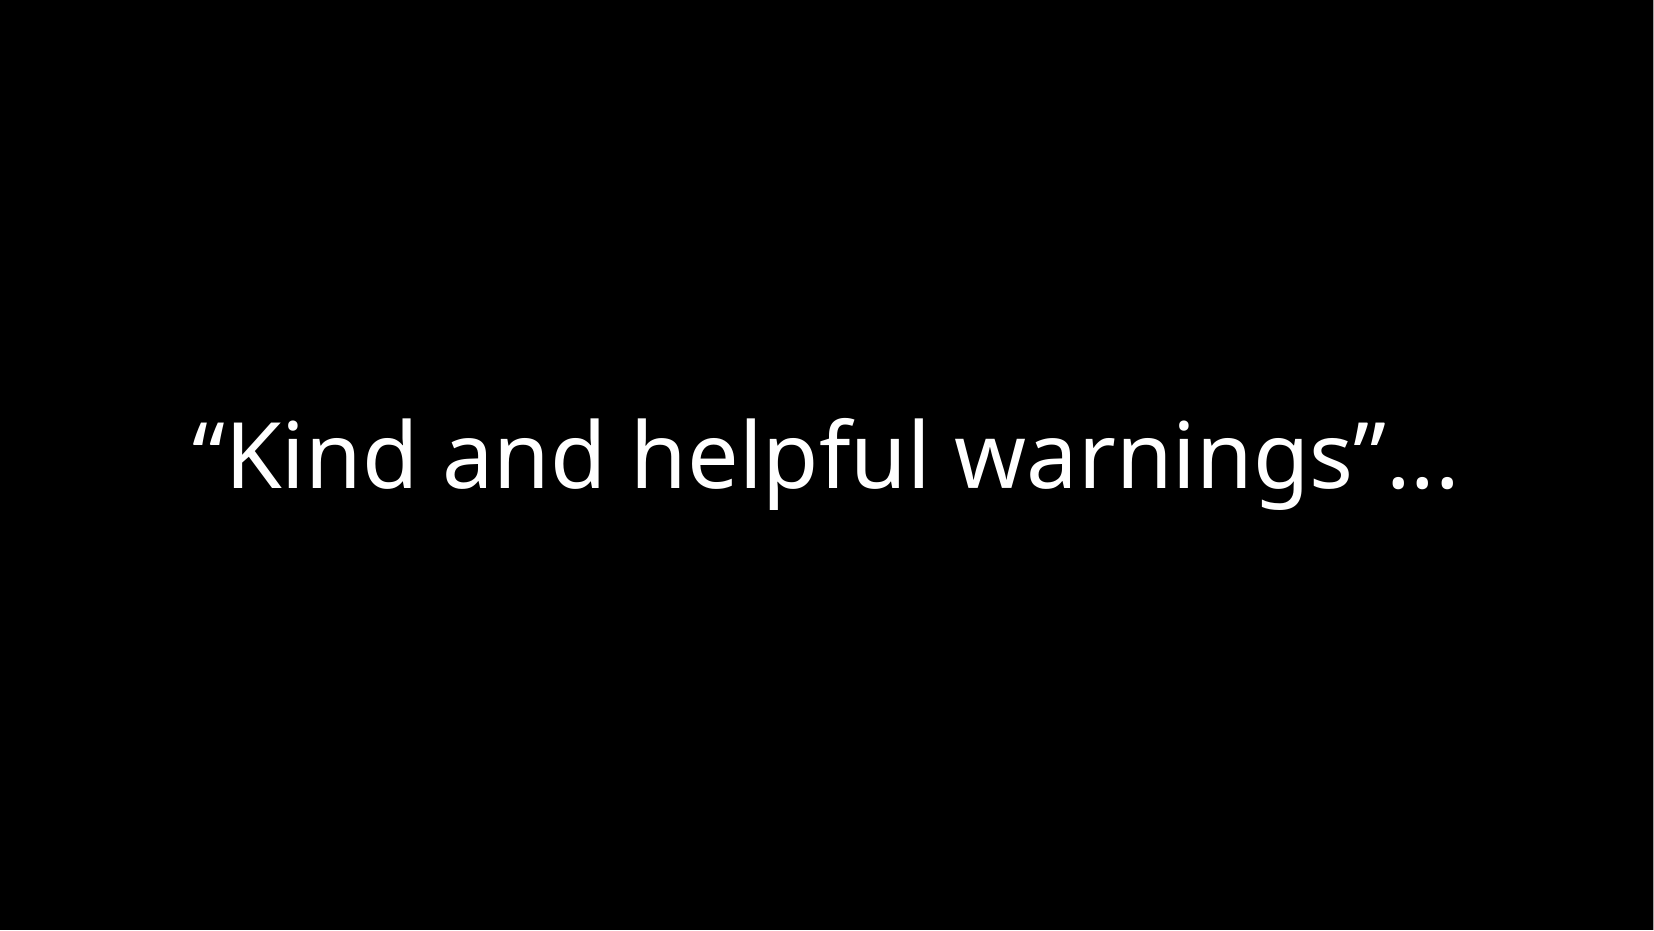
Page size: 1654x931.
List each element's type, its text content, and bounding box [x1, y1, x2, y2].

title “Kind and helpful warnings”... [82, 375, 1571, 531]
